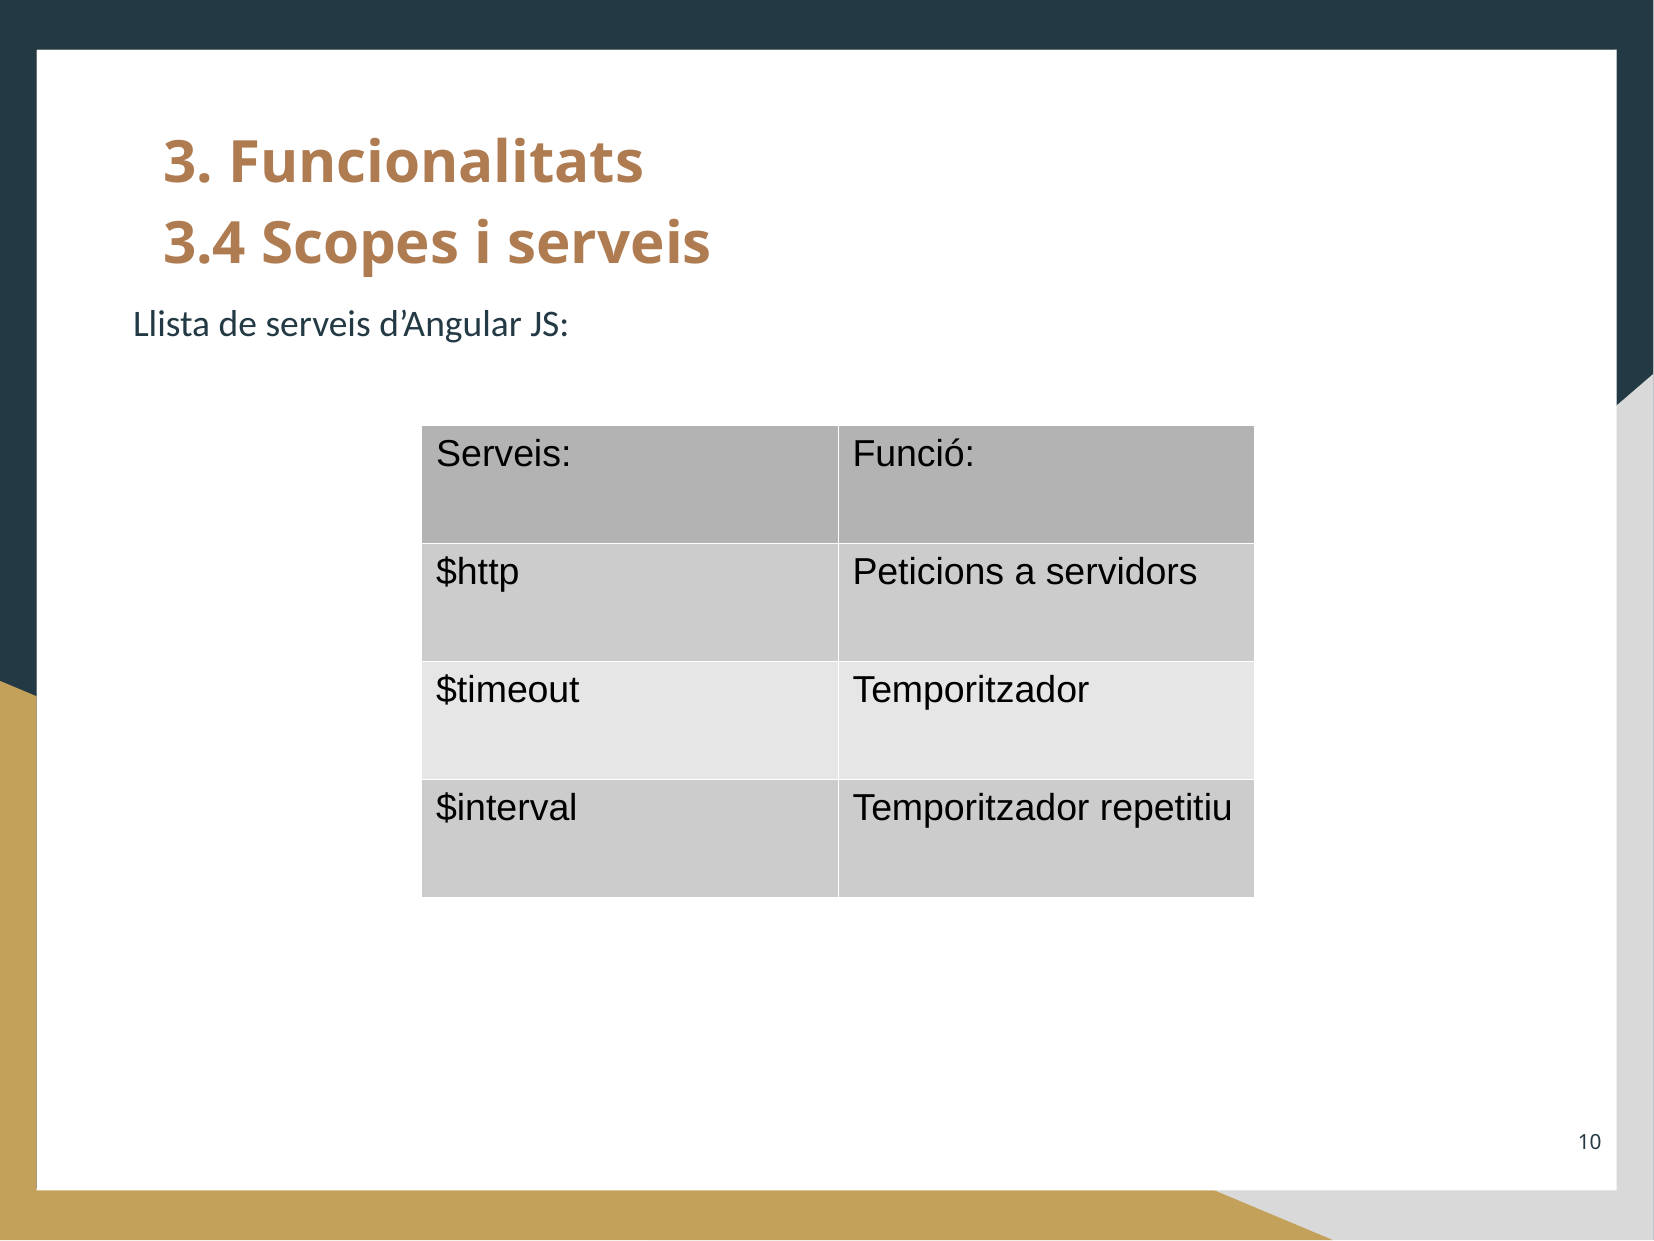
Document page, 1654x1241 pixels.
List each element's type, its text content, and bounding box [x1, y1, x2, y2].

slide_number <número> [1517, 1095, 1617, 1191]
table_header Serveis: [422, 426, 838, 543]
table_cell $interval [422, 780, 838, 897]
title 3. Funcionalitats 3.4 Scopes i serveis [148, 98, 1418, 189]
table_cell Temporitzador [839, 662, 1254, 779]
table_header Funció: [839, 426, 1254, 543]
table_cell $timeout [422, 662, 838, 779]
list Llista de serveis d’Angular JS: [118, 283, 1506, 1092]
table_cell Peticions a servidors [839, 544, 1254, 661]
table_cell Temporitzador repetitiu [839, 780, 1254, 897]
table_cell $http [422, 544, 838, 661]
